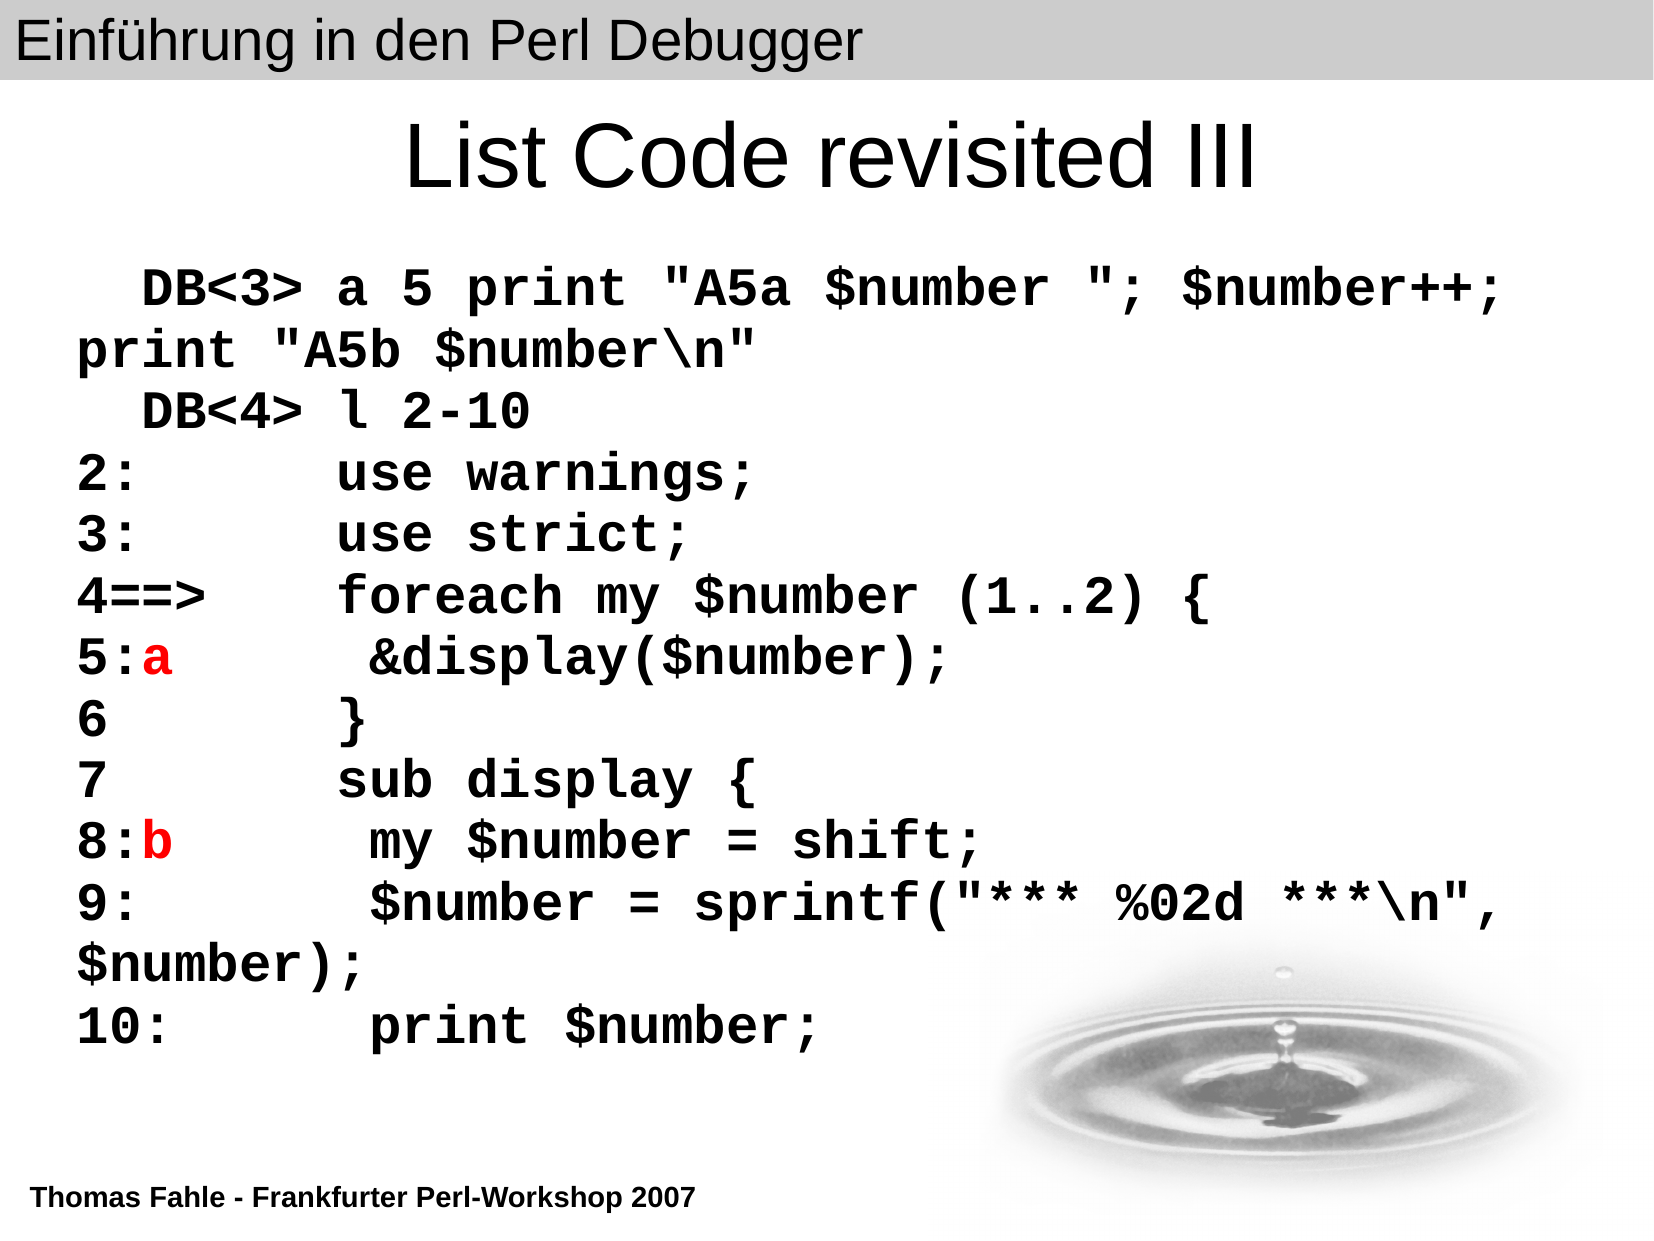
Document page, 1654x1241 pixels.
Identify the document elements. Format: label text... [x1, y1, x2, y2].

picture [0, 80, 1654, 1241]
subtitle DB<3> a 5 print "A5a $number "; $number++; print "A5b $number\n" DB<4> l 2-10 2: use warnings; 3: use strict; 4==> foreach my $number (1..2) { 5:a &display($number); 6 } 7 sub display { 8:b my $number = shift; 9: $number = sprintf("*** %02d ***\n",$number); 10: print $number; [76, 258, 1565, 1062]
title List Code revisited III [88, 104, 1577, 207]
